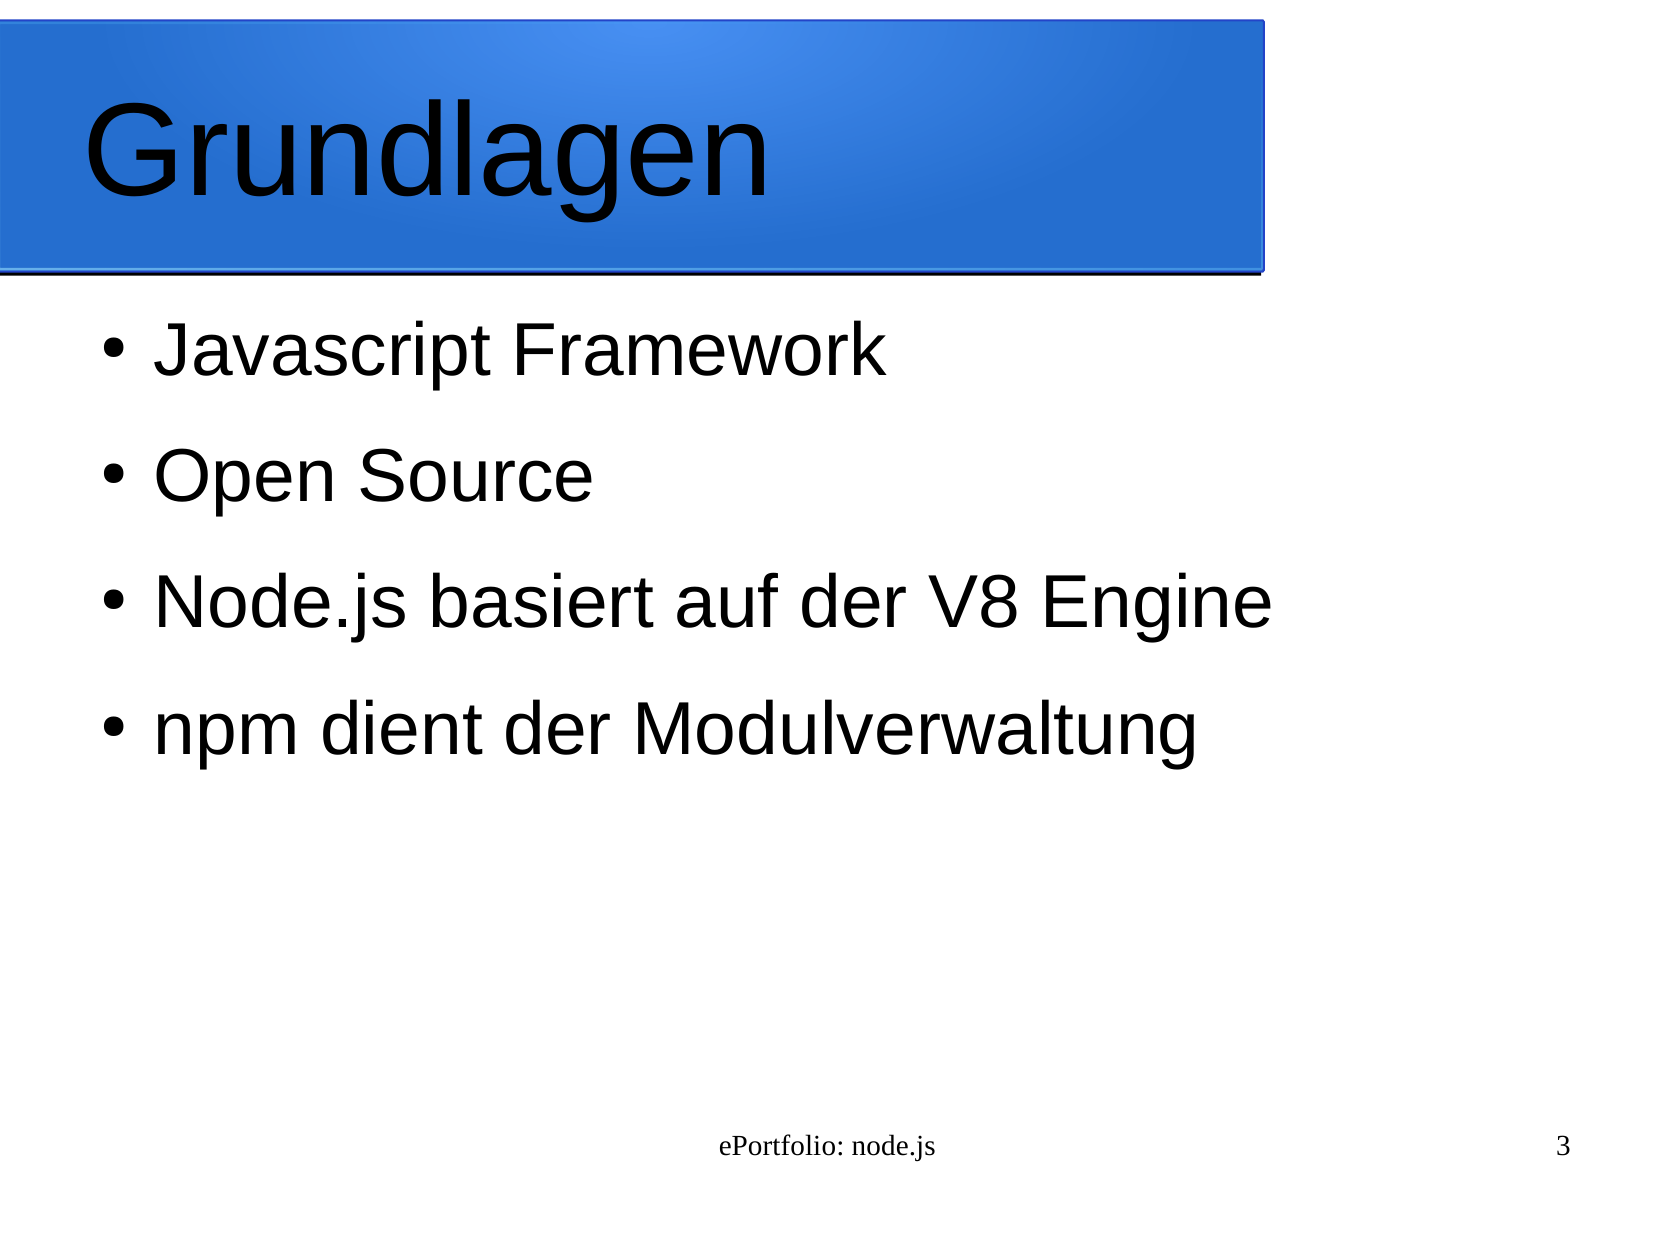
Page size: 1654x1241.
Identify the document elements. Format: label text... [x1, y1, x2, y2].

title Grundlagen [82, 47, 1235, 252]
list Javascript Framework Open Source Node.js basiert auf der V8 Engine npm dient der Modulverwaltung [82, 307, 1571, 993]
